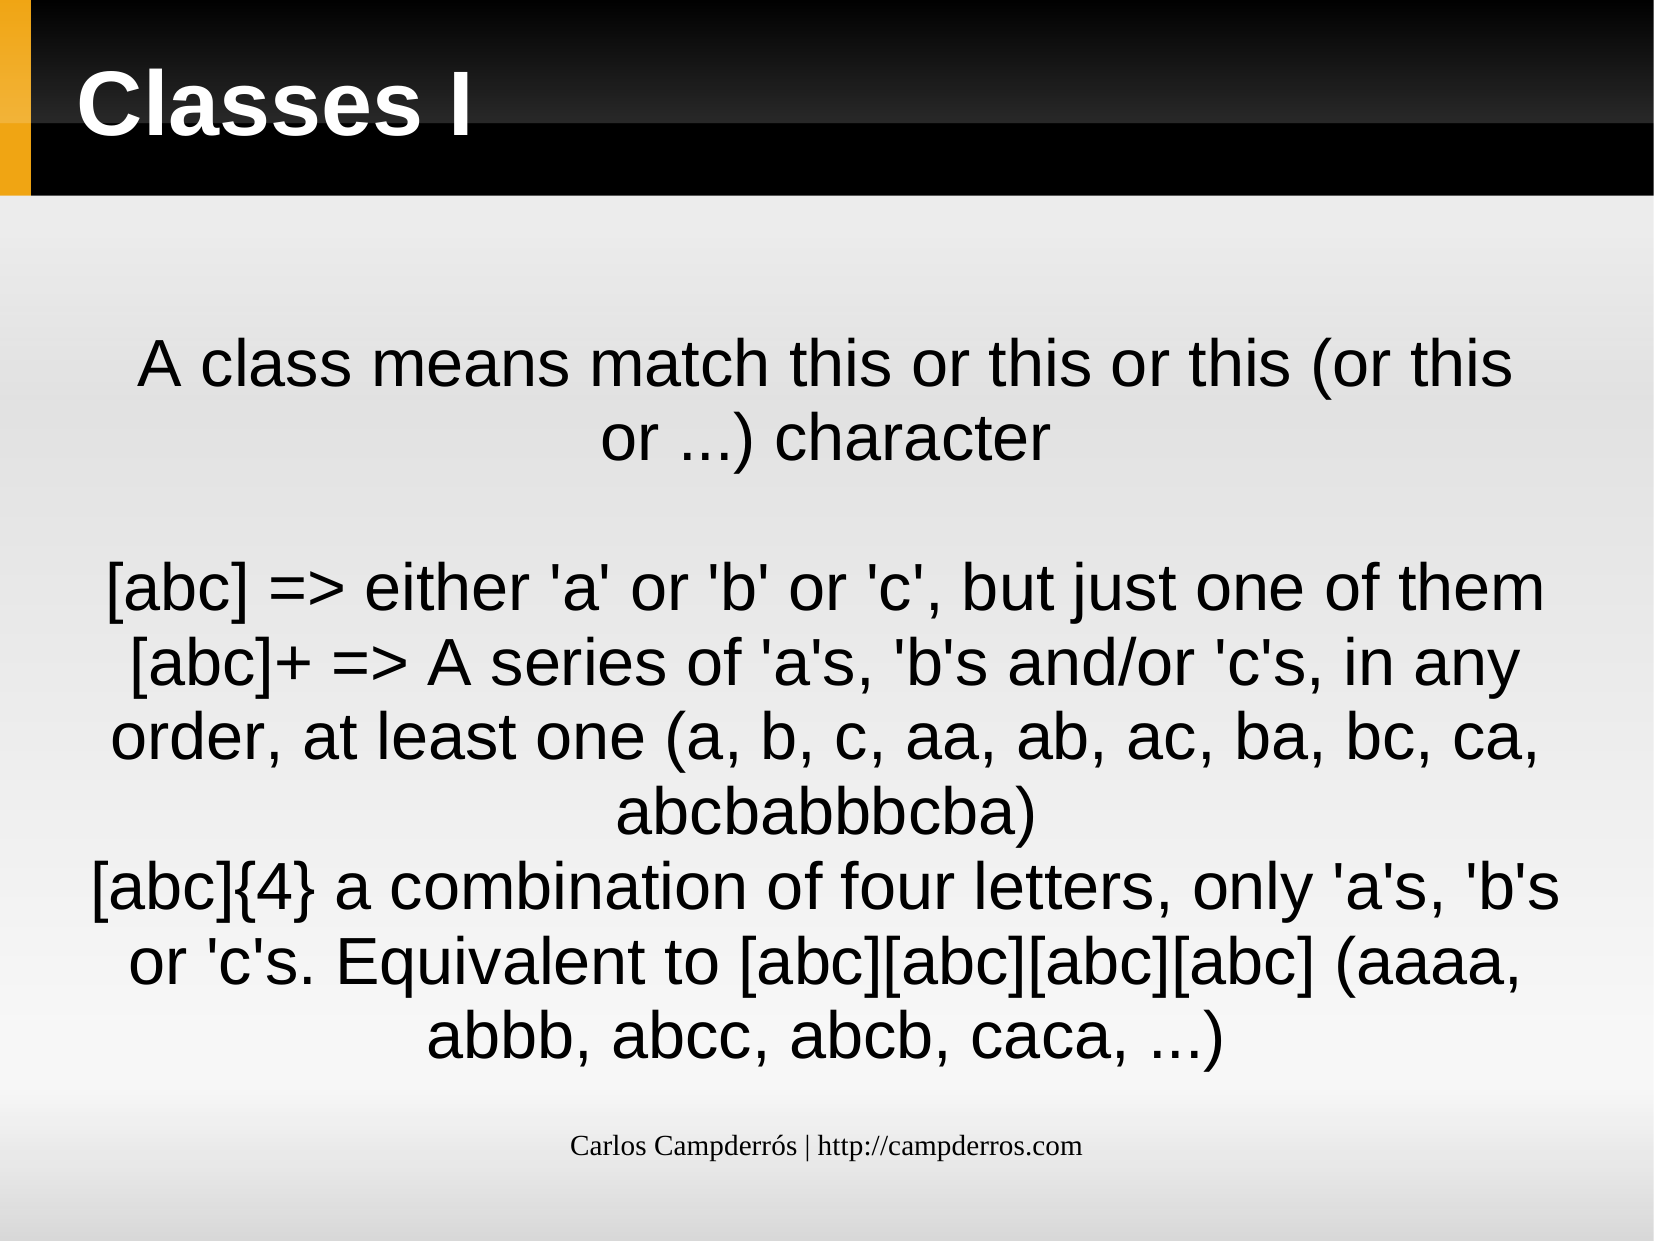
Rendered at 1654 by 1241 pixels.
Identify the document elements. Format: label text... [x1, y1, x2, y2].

picture [0, 0, 1654, 1241]
title Classes I [76, 7, 1565, 200]
subtitle A class means match this or this or this (or this or ...) character [abc] => either 'a' or 'b' or 'c', but just one of them [abc]+ => A series of 'a's, 'b's and/or 'c's, in any order, at least one (a, b, c, aa, ab, ac, ba, bc, ca, abcbabbbcba) [abc]{4} a combination of four letters, only 'a's, 'b's or 'c's. Equivalent to [abc][abc][abc][abc] (aaaa, abbb, abcc, abcb, caca, ...) [82, 297, 1571, 1102]
